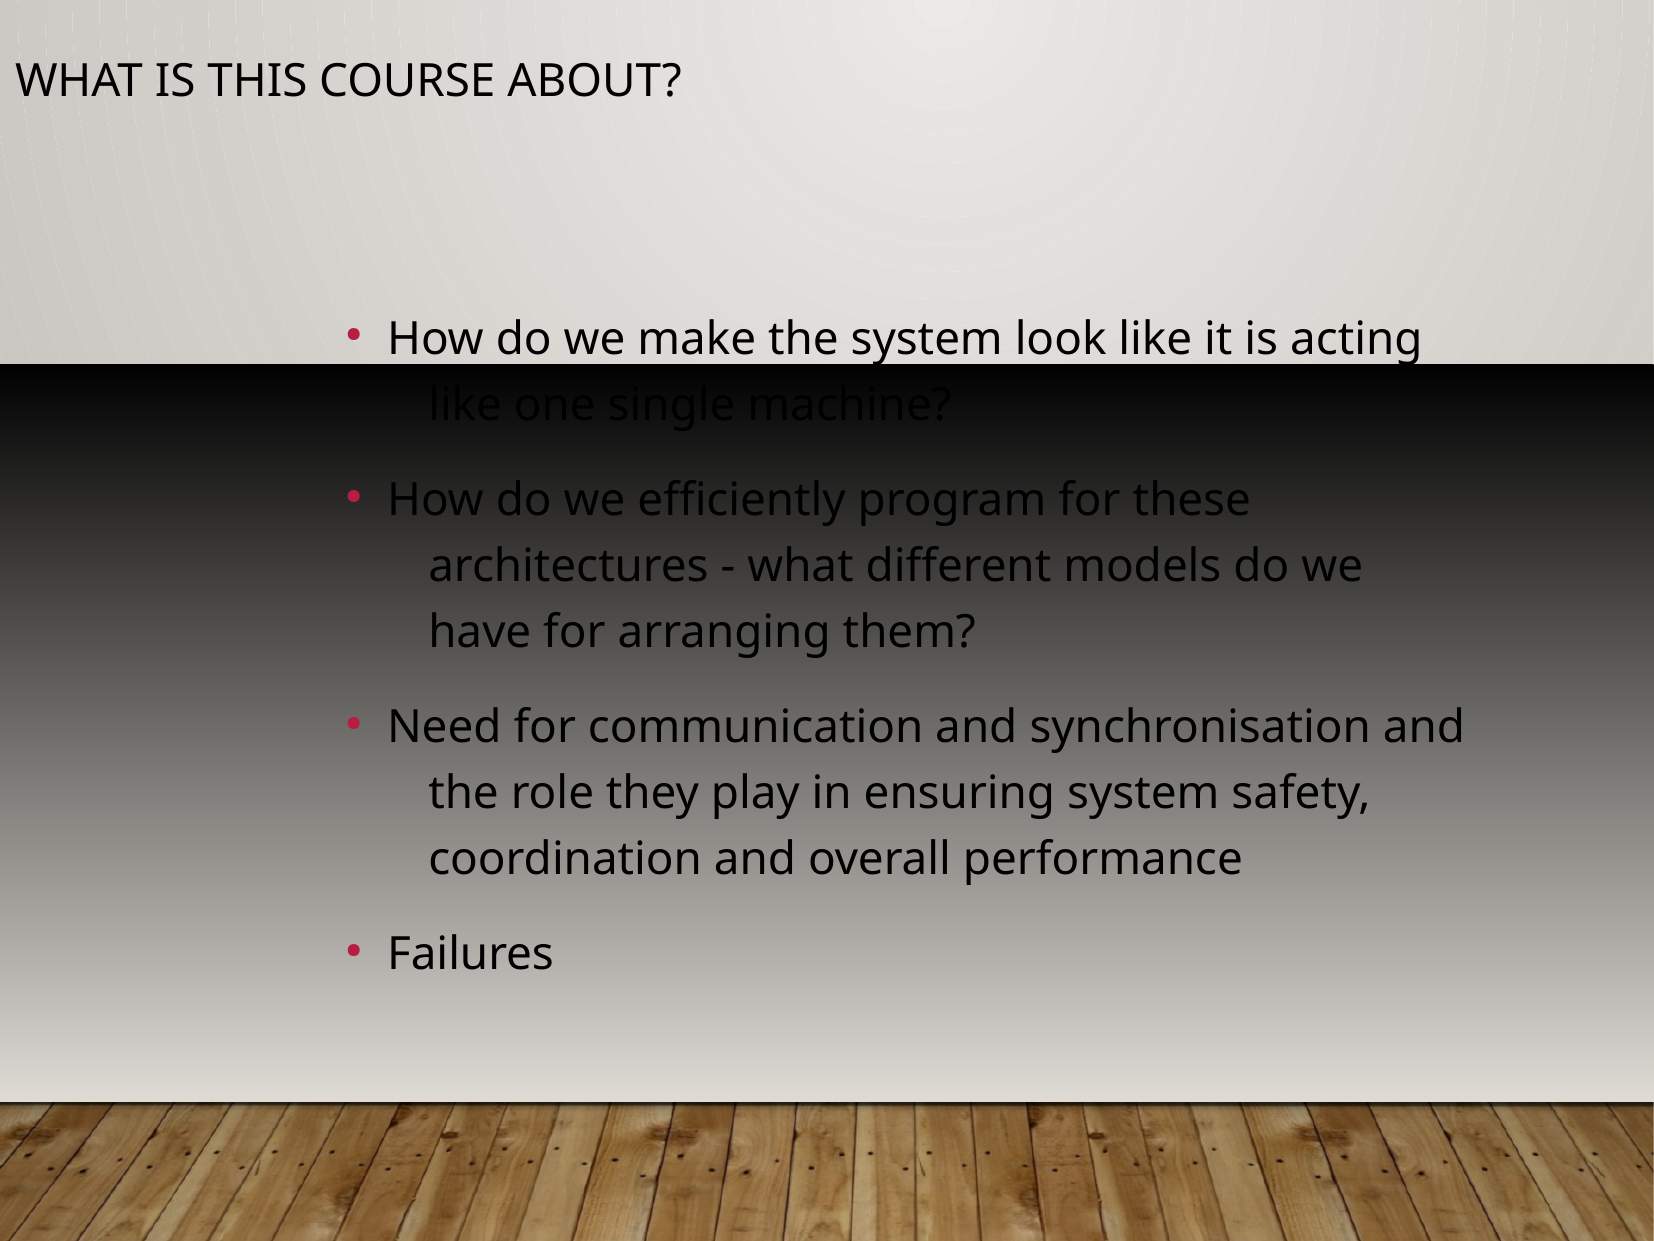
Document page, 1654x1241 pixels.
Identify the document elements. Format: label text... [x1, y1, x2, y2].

list How do we make the system look like it is acting like one single machine? How do we efficiently program for these architectures - what different models do we have for arranging them? Need for communication and synchronisation and the role they play in ensuring system safety, coordination and overall performance Failures [0, 290, 1489, 1010]
title What is this course about? [0, 49, 1489, 257]
